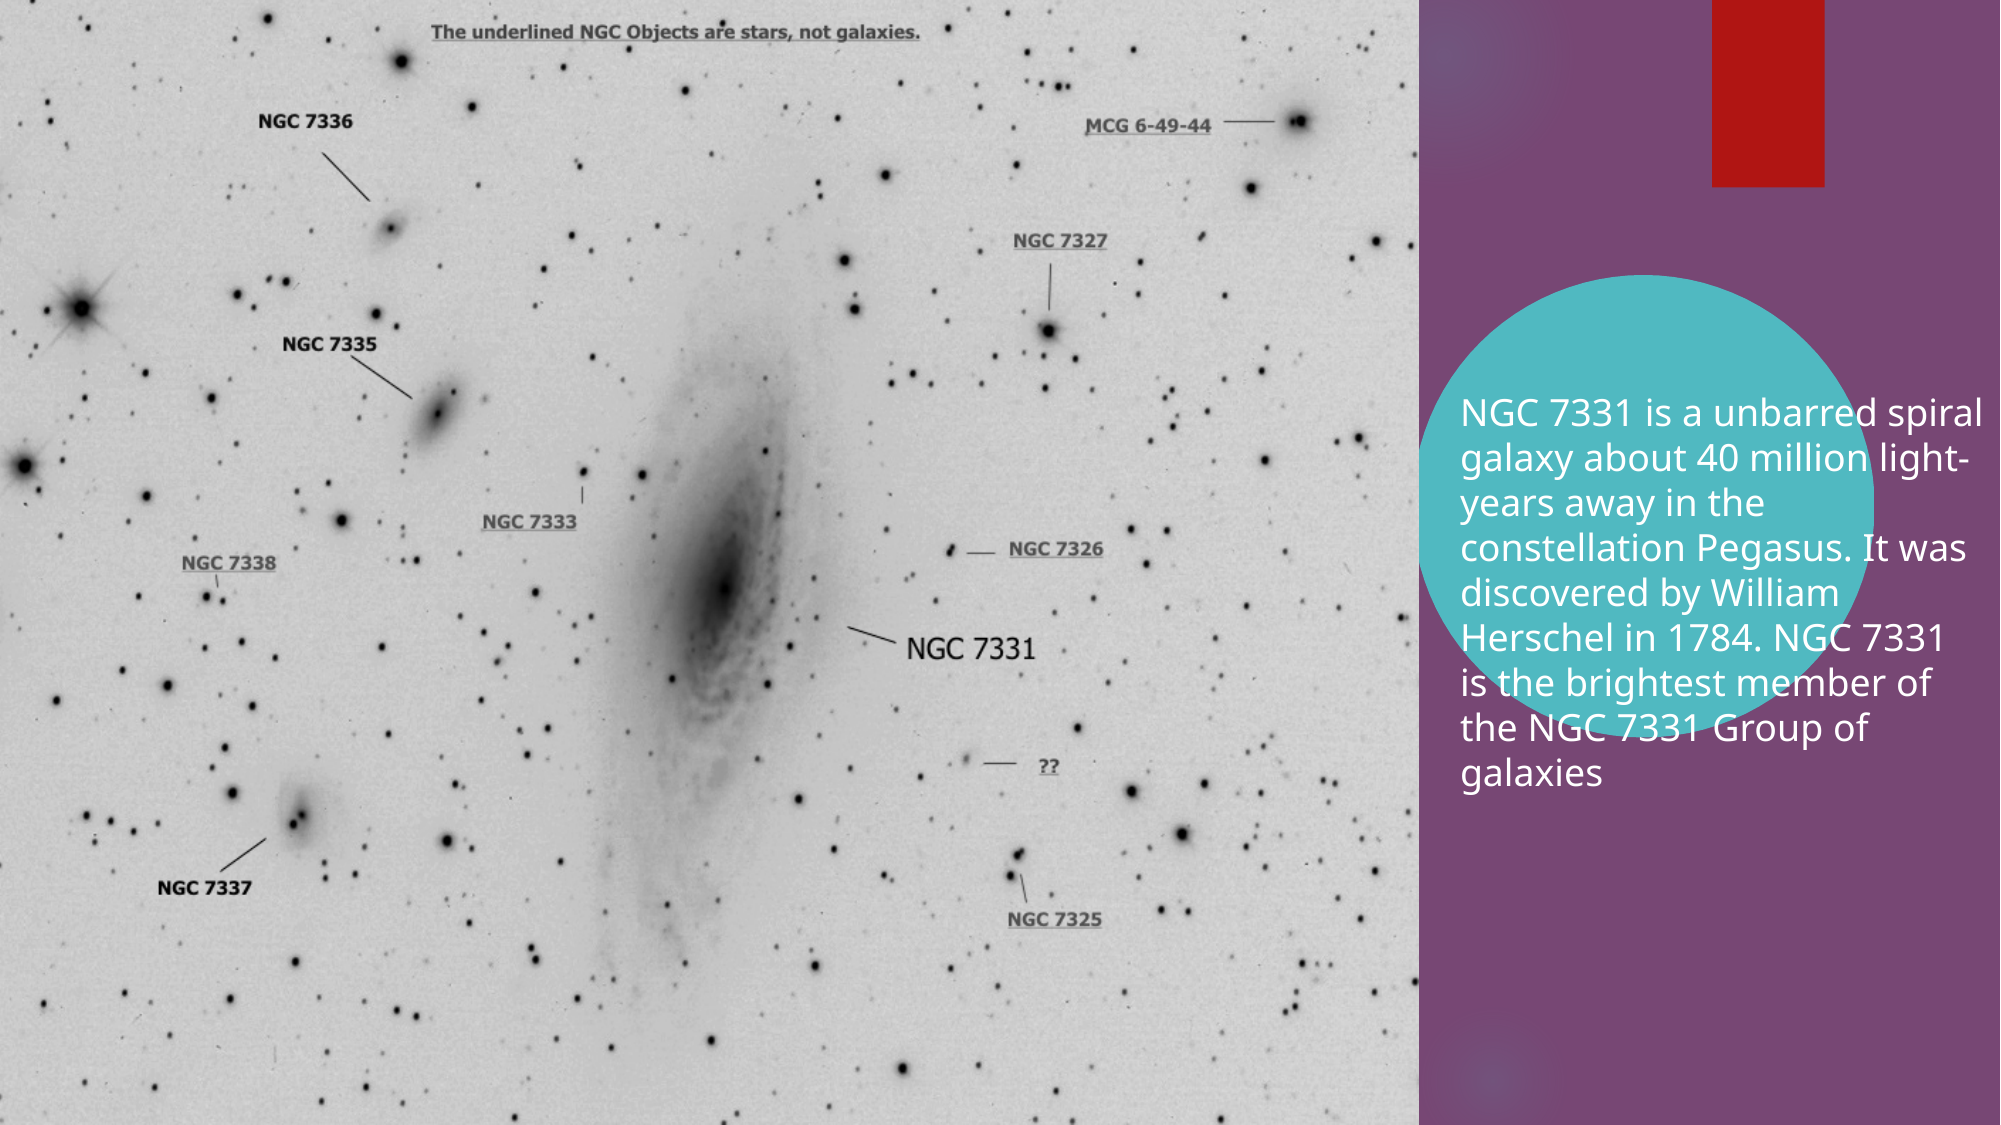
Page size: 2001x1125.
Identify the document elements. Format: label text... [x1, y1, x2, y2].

picture [0, 0, 1576, 1125]
text_box NGC 7331 is a unbarred spiral galaxy about 40 million light-years away in the constellation Pegasus. It was discovered by William Herschel in 1784. NGC 7331 is the brightest member of the NGC 7331 Group of galaxies [1445, 381, 2000, 802]
